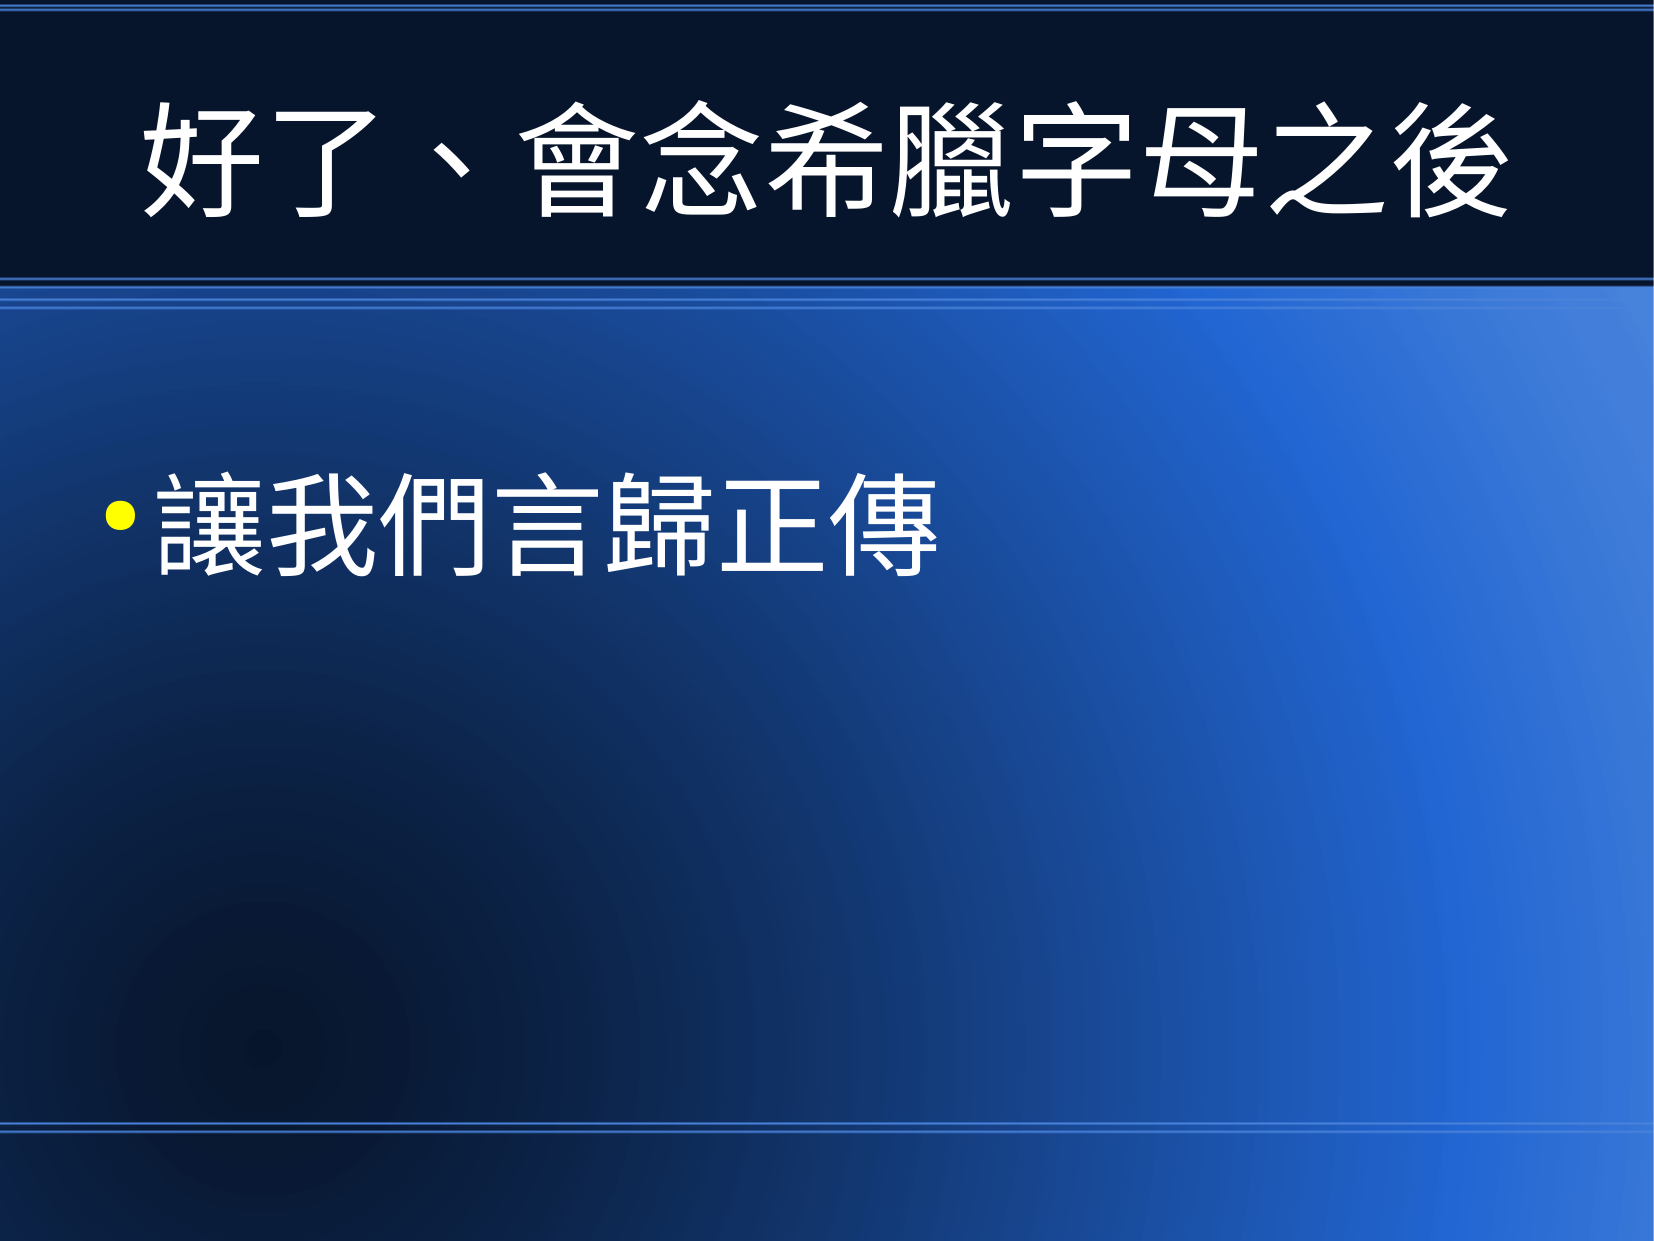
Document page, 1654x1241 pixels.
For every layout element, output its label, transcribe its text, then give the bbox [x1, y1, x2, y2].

list 讓我們言歸正傳 [82, 355, 1571, 1241]
title 好了、會念希臘字母之後 [82, 49, 1571, 257]
picture [0, 0, 1654, 1241]
